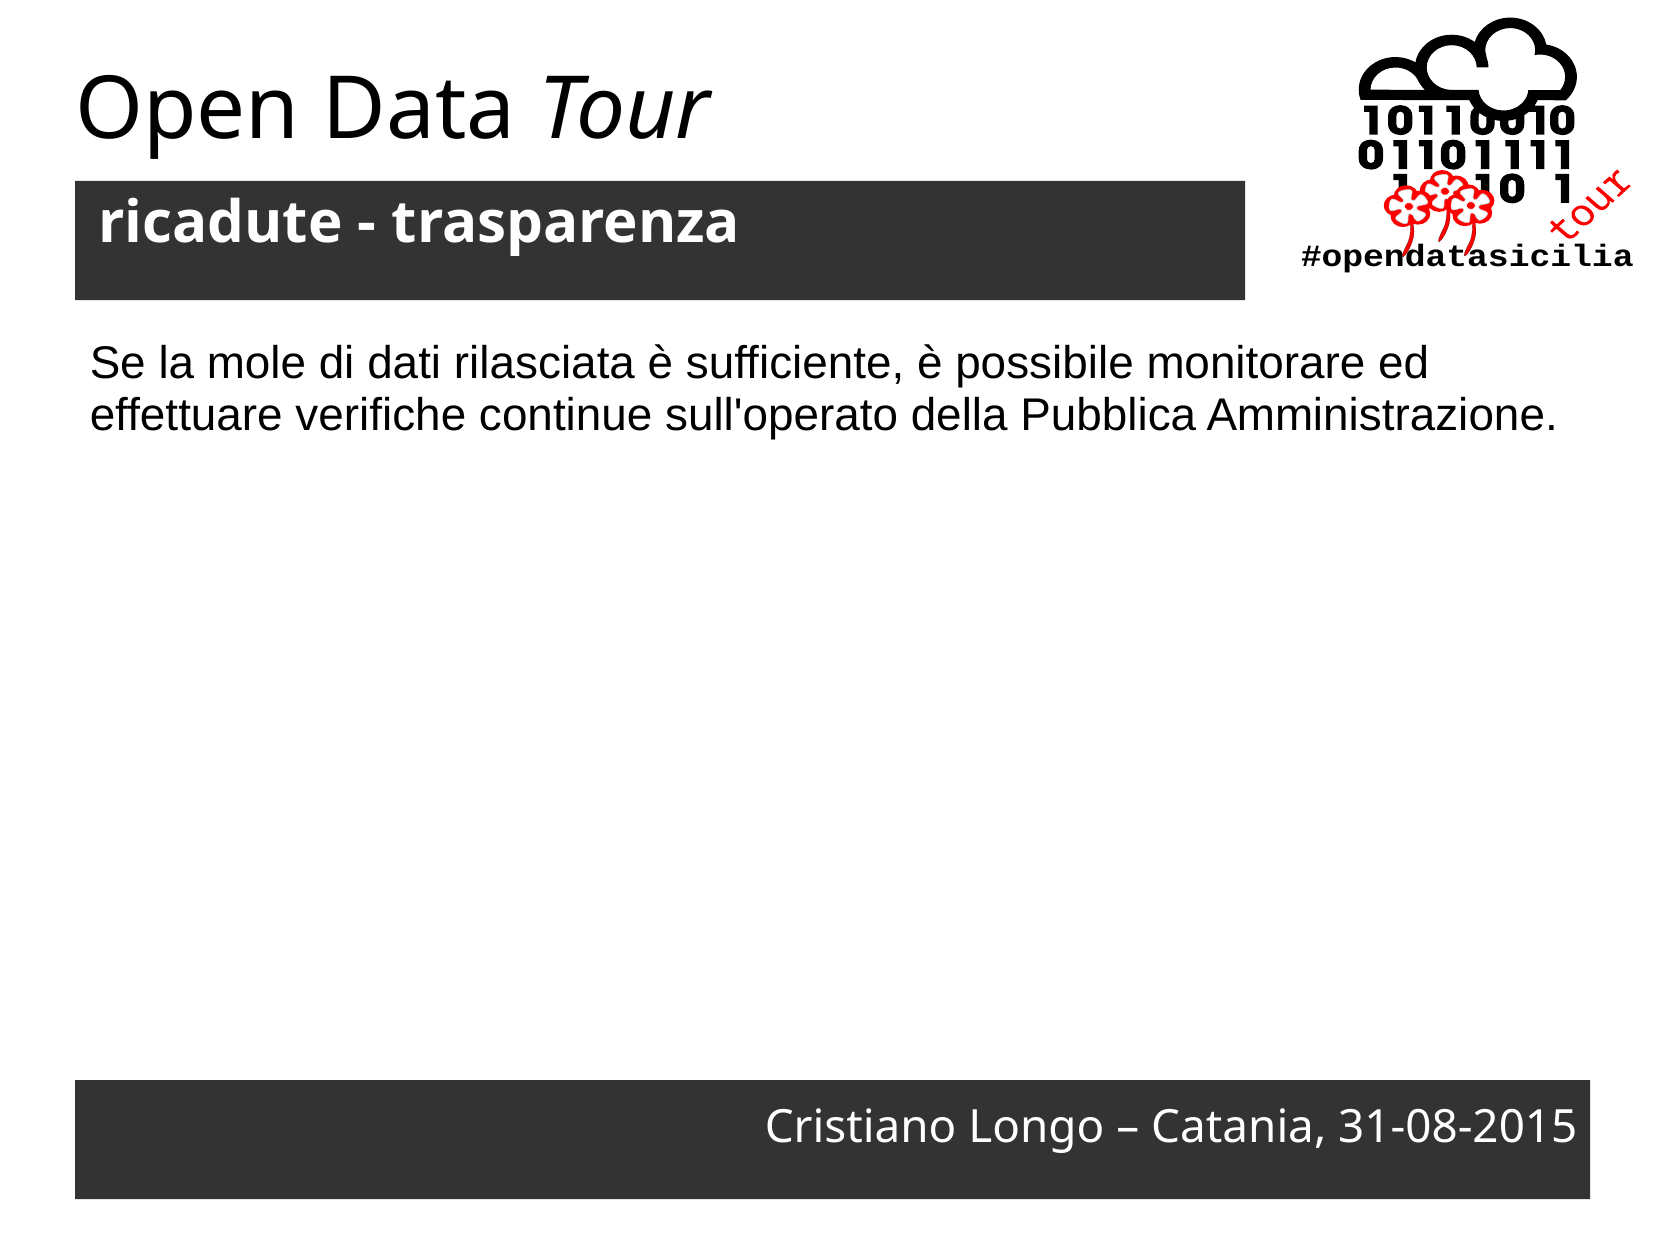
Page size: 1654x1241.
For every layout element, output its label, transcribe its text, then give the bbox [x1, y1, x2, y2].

list ricadute - trasparenza [75, 180, 1246, 301]
text_box Se la mole di dati rilasciata è sufficiente, è possibile monitorare ed effettuare verifiche continue sull'operato della Pubblica Amministrazione. [75, 330, 1591, 499]
list Open Data Tour [75, 45, 1246, 165]
picture [1302, 17, 1633, 273]
list Cristiano Longo – Catania, 31-08-2015 [75, 1080, 1591, 1200]
